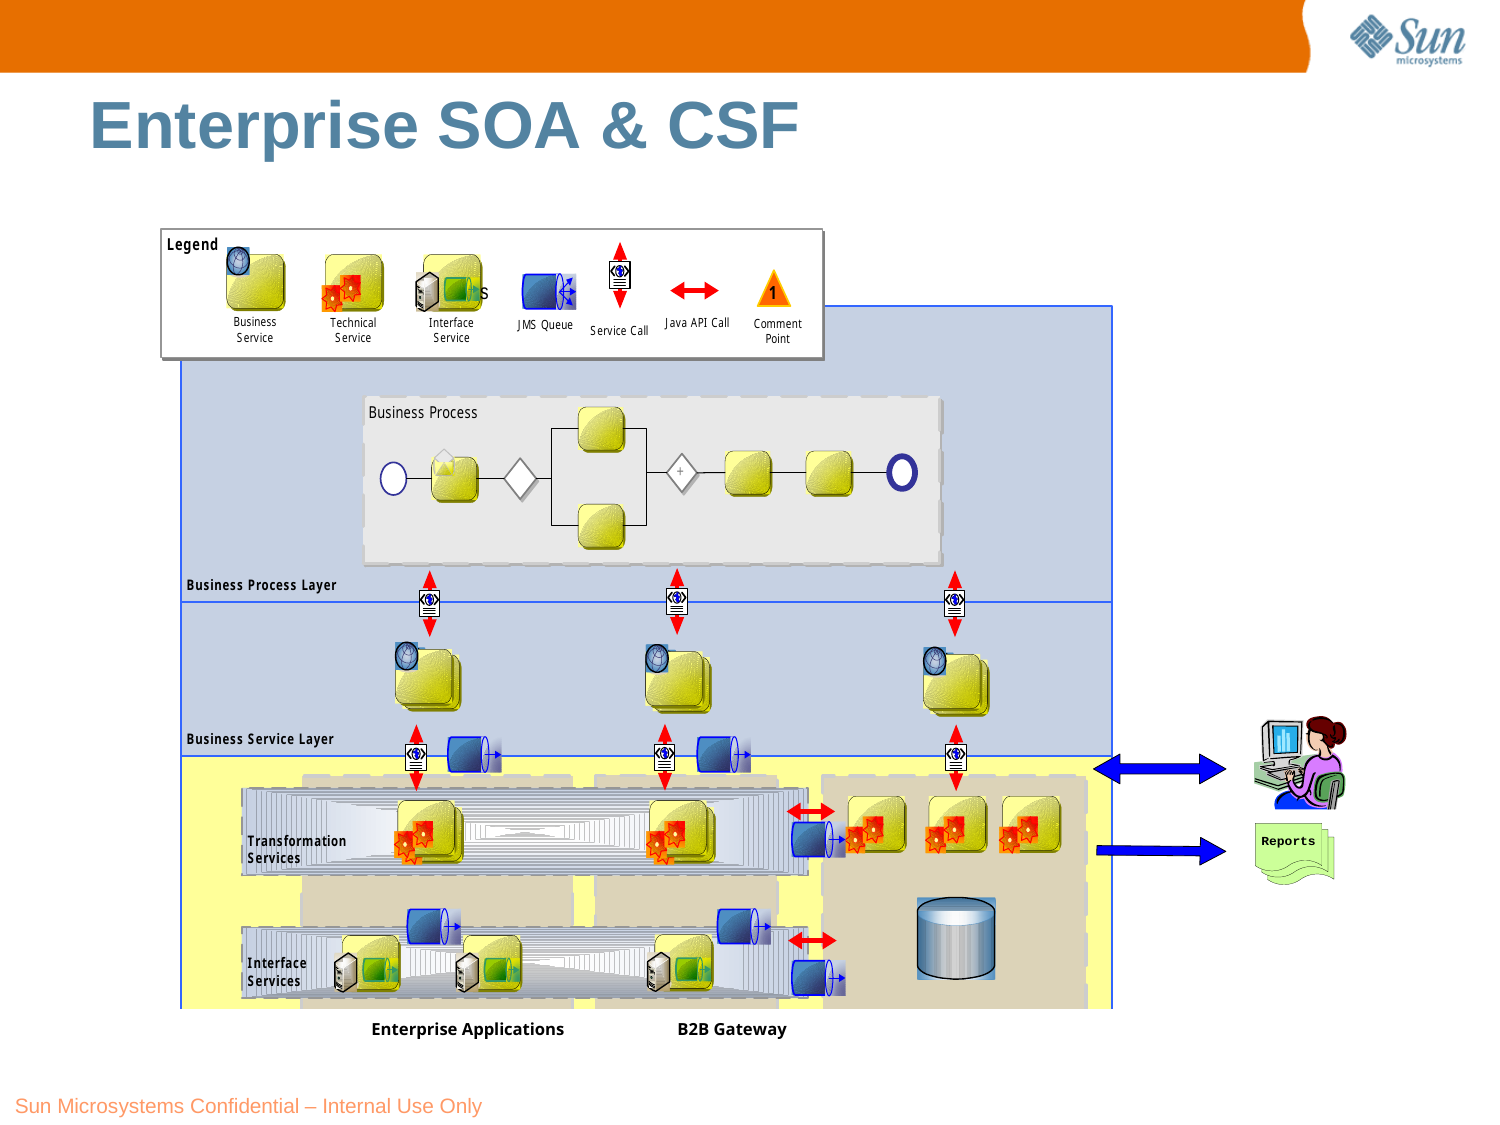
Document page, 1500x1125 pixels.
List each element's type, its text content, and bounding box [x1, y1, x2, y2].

picture [0, 0, 1500, 75]
title Enterprise SOA & CSF [75, 79, 1426, 226]
picture [1254, 715, 1347, 811]
text_box [143, 219, 1231, 1009]
text_box Enterprise Applications [356, 1011, 602, 1057]
chart [1088, 751, 1231, 787]
text_box [1254, 818, 1336, 890]
text_box B2B Gateway [662, 1011, 862, 1057]
